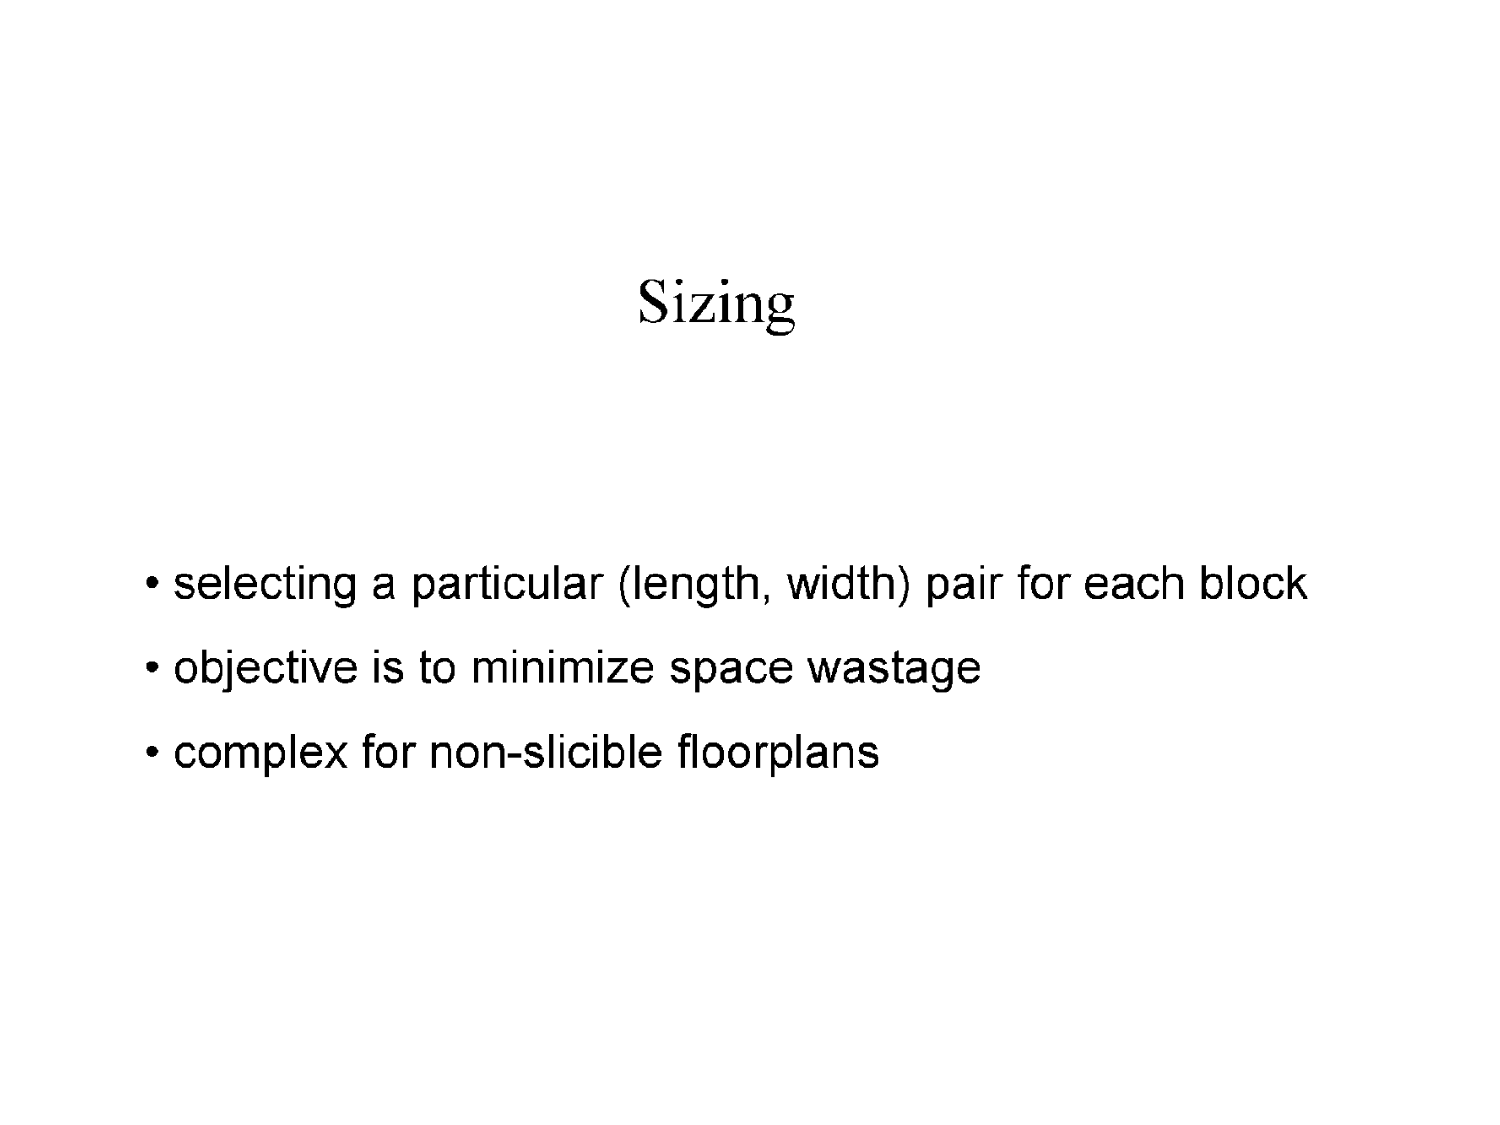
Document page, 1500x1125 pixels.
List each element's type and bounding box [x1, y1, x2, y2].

picture [21, 162, 1479, 1016]
